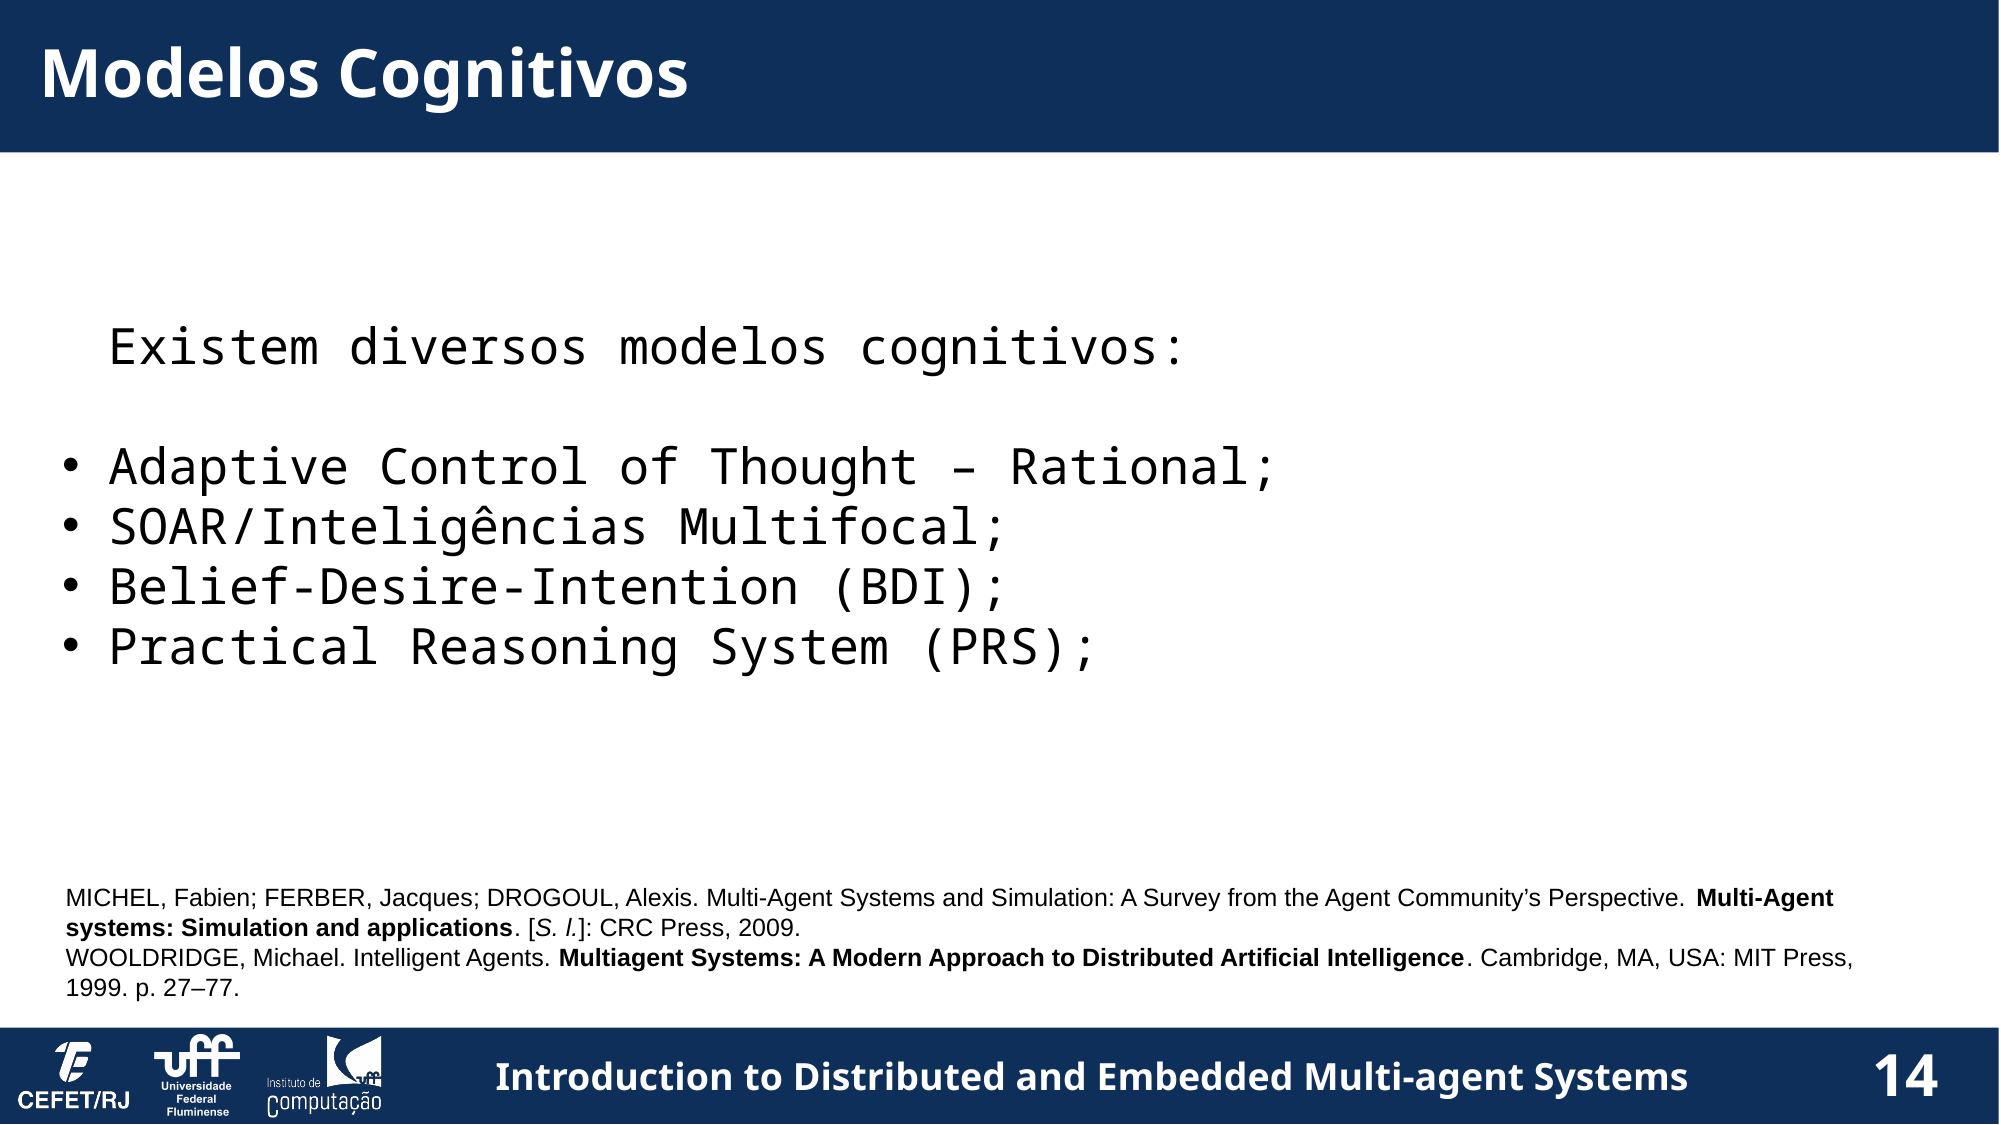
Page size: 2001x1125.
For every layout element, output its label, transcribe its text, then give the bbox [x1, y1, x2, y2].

picture [153, 1039, 241, 1121]
picture [18, 1021, 129, 1125]
picture [265, 1039, 383, 1118]
text_box Modelos Cognitivos [25, 23, 1999, 119]
text_box MICHEL, Fabien; FERBER, Jacques; DROGOUL, Alexis. Multi-Agent Systems and Simulation: A Survey from the Agent Community’s Perspective. Multi-Agent systems: Simulation and applications. [S. l.]: CRC Press, 2009. WOOLDRIDGE, Michael. Intelligent Agents. Multiagent Systems: A Modern Approach to Distributed Artificial Intelligence. Cambridge, MA, USA: MIT Press, 1999. p. 27–77. [50, 874, 1939, 1039]
text_box Existem diversos modelos cognitivos: Adaptive Control of Thought – Rational; SOAR/Inteligências Multifocal; Belief-Desire-Intention (BDI); Practical Reasoning System (PRS); [47, 307, 1431, 682]
